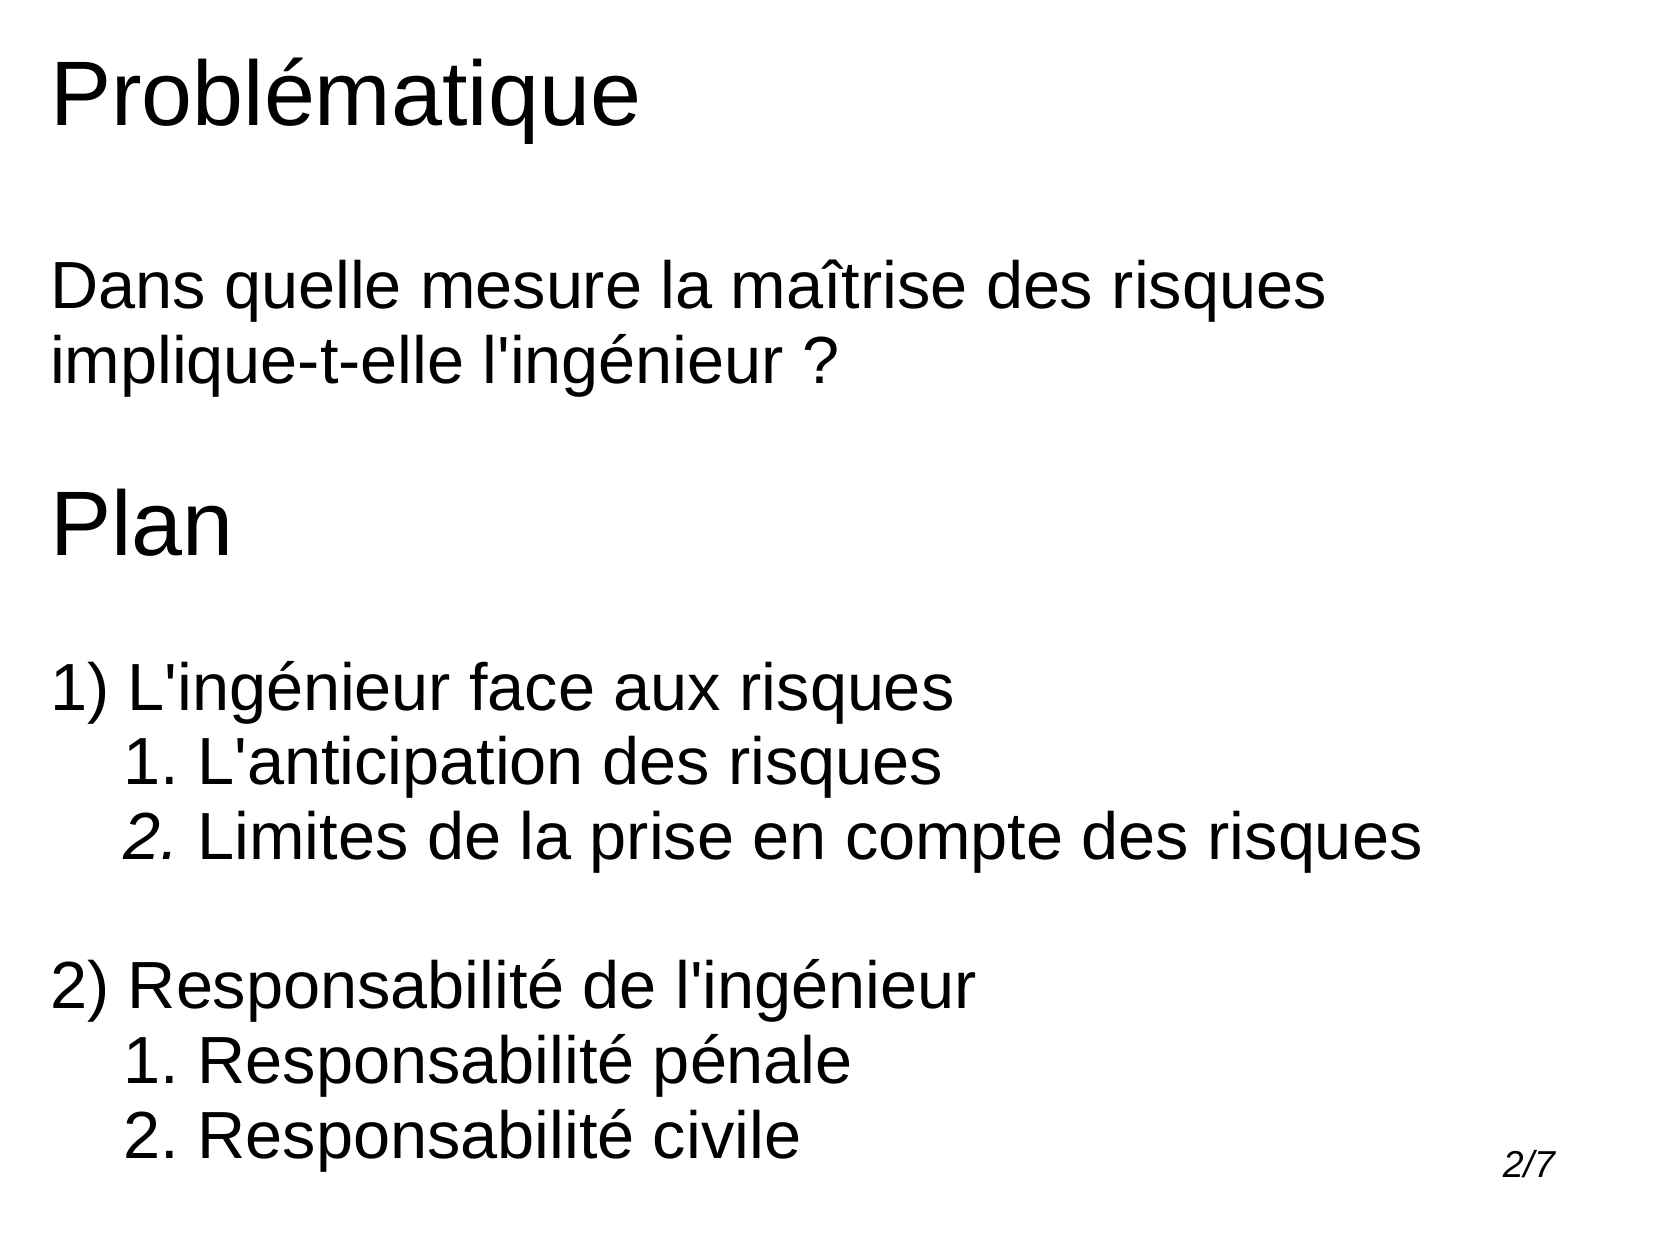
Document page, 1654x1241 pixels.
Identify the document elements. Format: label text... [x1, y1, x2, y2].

text_box 2/7 [1488, 1136, 1570, 1193]
text_box Problématique Dans quelle mesure la maîtrise des risques implique-t-elle l'ingénieur ? Plan 1) L'ingénieur face aux risques 1. L'anticipation des risques 2. Limites de la prise en compte des risques 2) Responsabilité de l'ingénieur 1. Responsabilité pénale 2. Responsabilité civile [35, 35, 1607, 1181]
